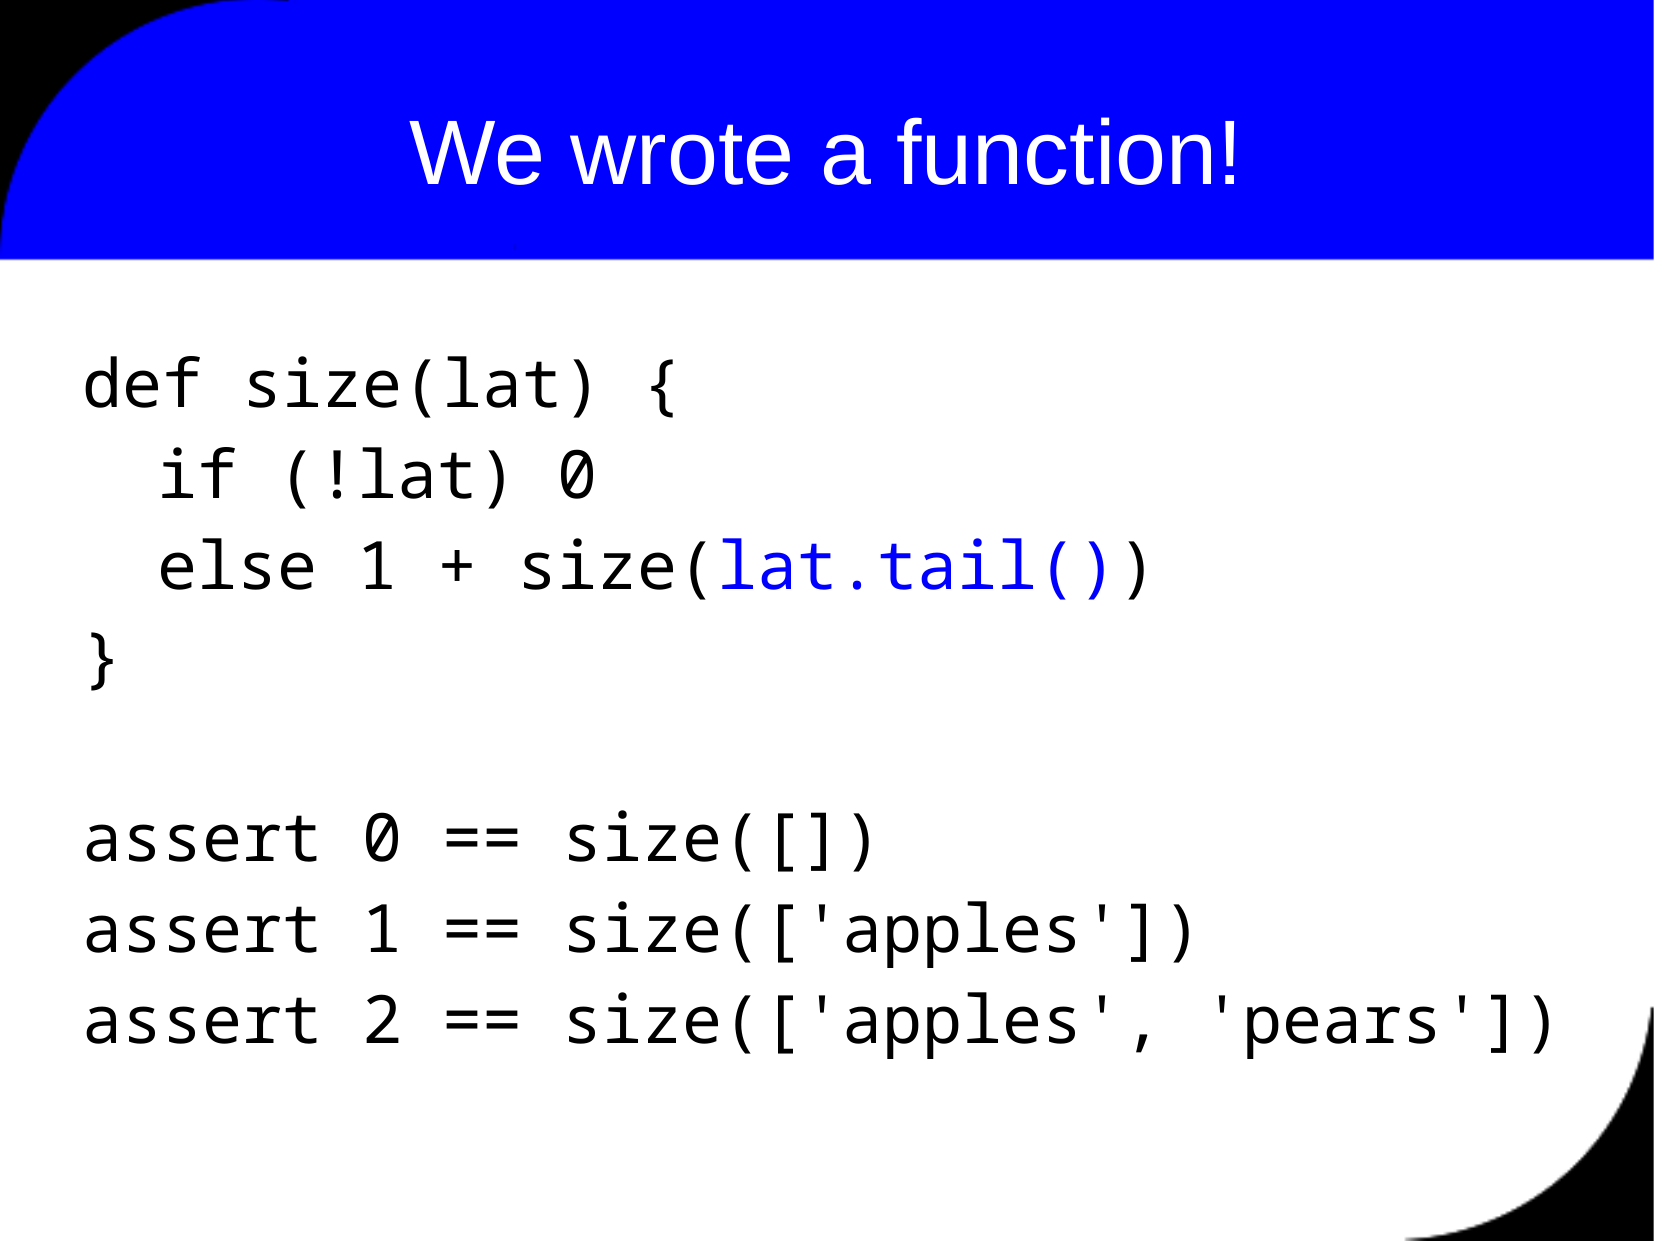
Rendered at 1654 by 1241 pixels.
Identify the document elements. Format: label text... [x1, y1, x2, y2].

picture [0, 0, 1654, 1241]
subtitle def size(lat) { if (!lat) 0 else 1 + size(lat.tail()) } assert 0 == size([]) assert 1 == size(['apples']) assert 2 == size(['apples', 'pears']) [82, 297, 1613, 1102]
title We wrote a function! [82, 49, 1571, 257]
